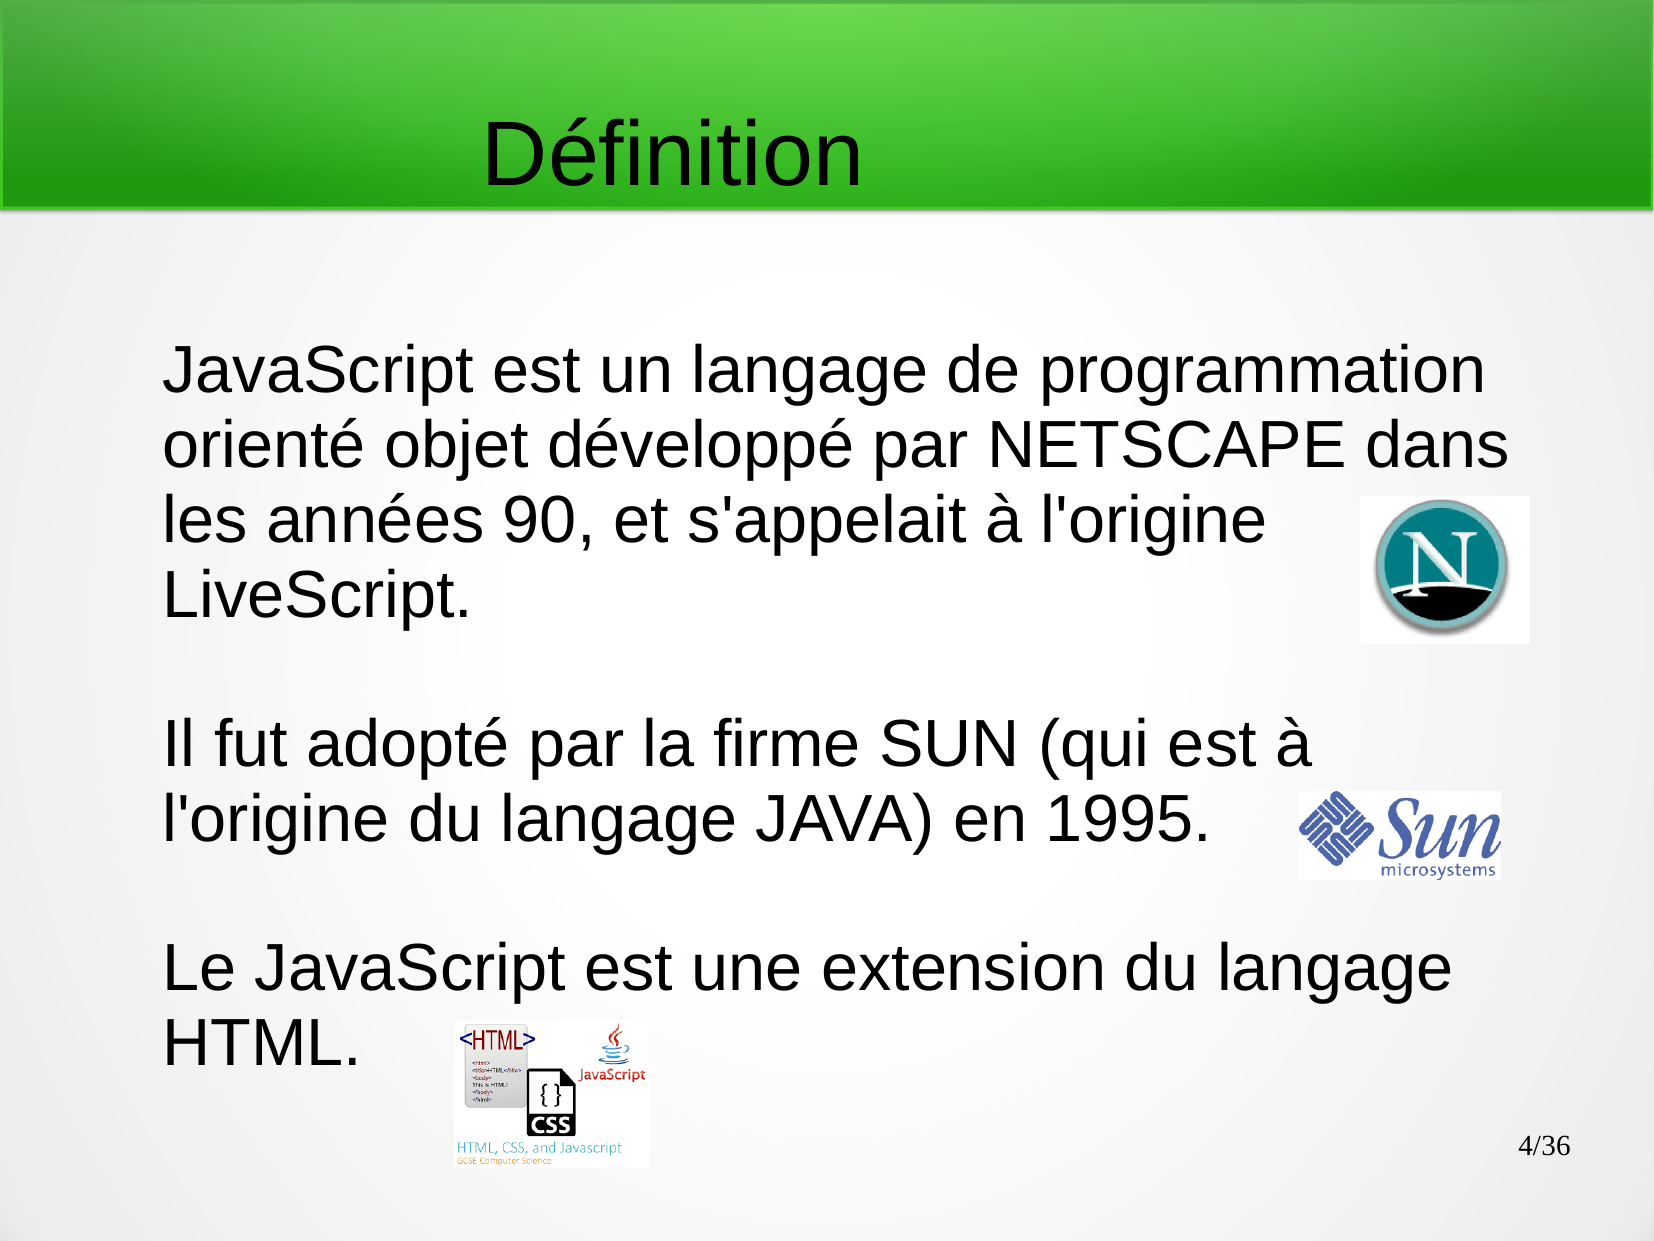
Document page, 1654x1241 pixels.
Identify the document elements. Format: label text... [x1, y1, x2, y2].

picture [454, 1021, 650, 1168]
picture [1360, 496, 1530, 644]
text_box JavaScript est un langage de programmation orienté objet développé par NETSCAPE dans les années 90, et s'appelait à l'origine LiveScript. Il fut adopté par la firme SUN (qui est à l'origine du langage JAVA) en 1995. Le JavaScript est une extension du langage HTML. [147, 324, 1565, 1163]
picture [1299, 791, 1501, 880]
title Définition [82, 94, 1264, 213]
